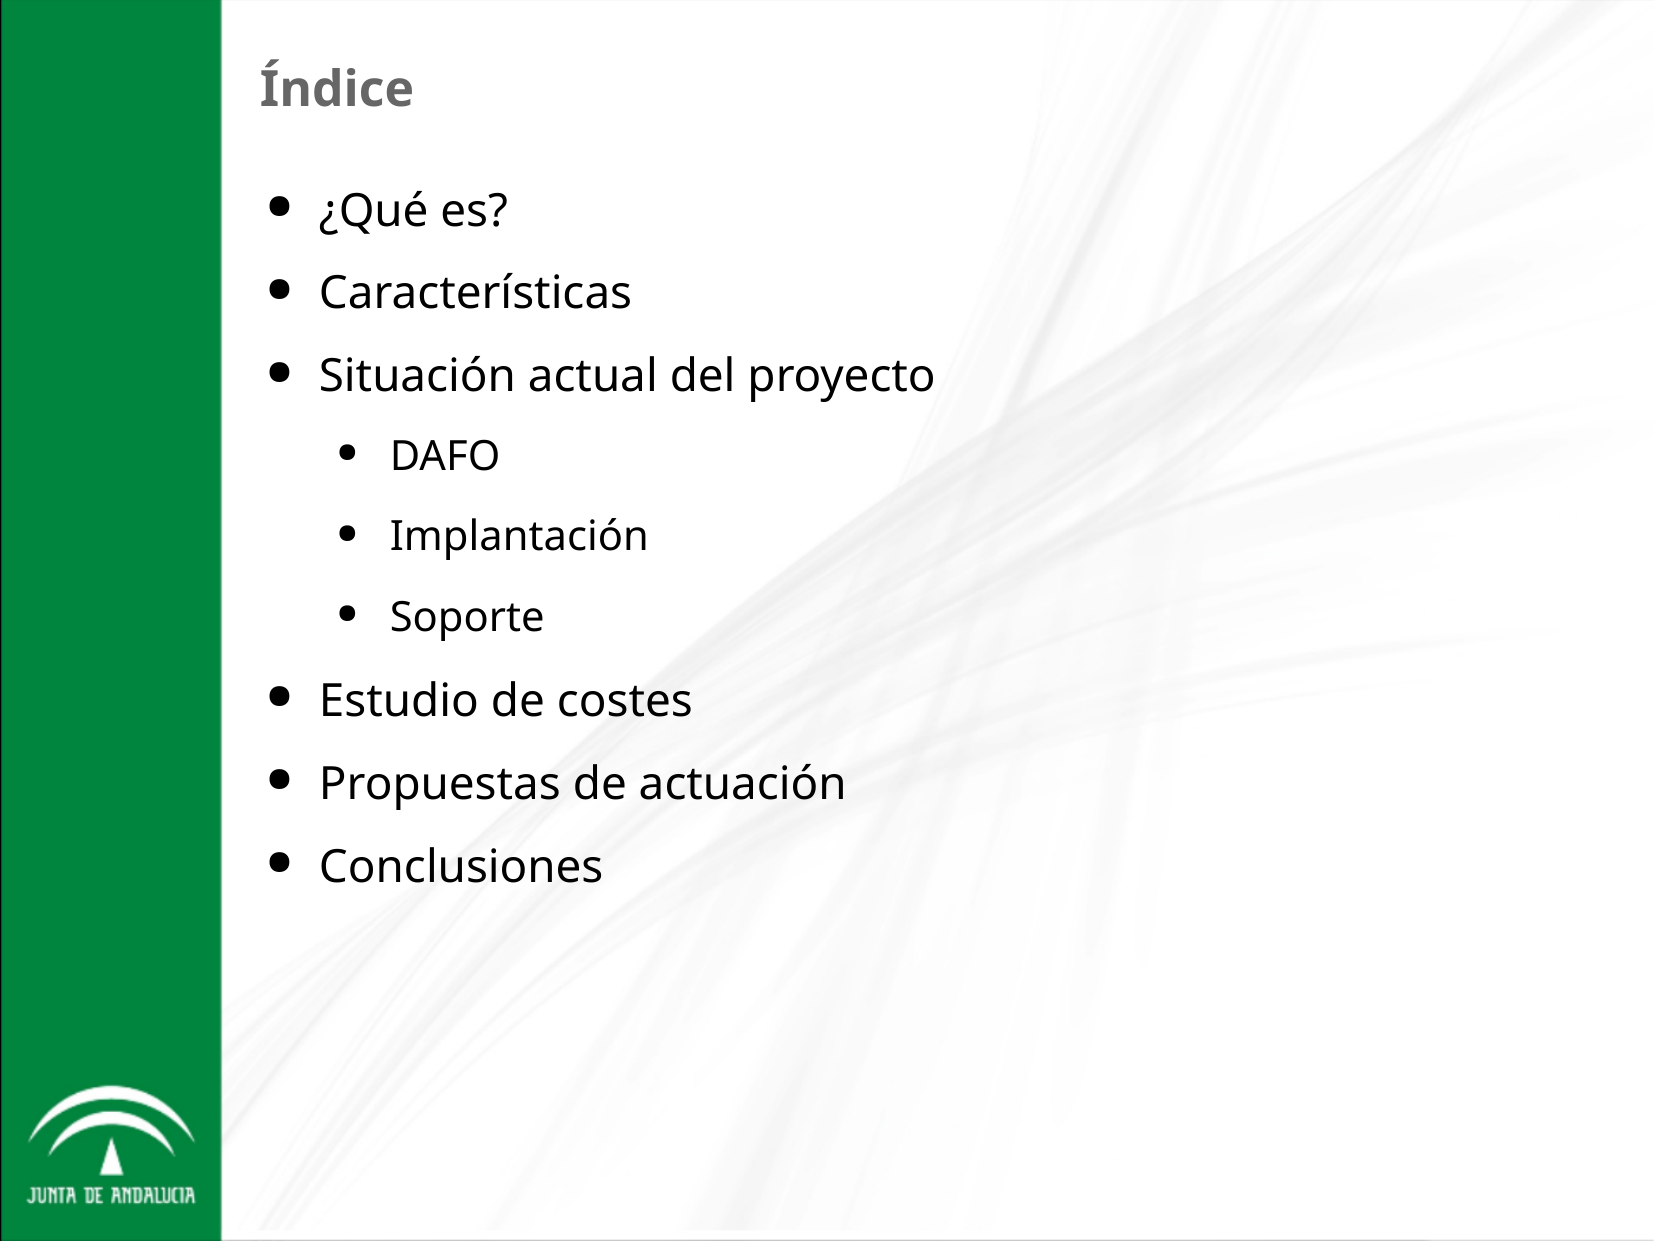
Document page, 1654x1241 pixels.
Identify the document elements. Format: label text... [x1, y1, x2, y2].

picture [0, 0, 1654, 1241]
list ¿Qué es? Características Situación actual del proyecto DAFO Implantación Soporte Estudio de costes Propuestas de actuación Conclusiones [248, 177, 1565, 1123]
title Índice [259, 37, 1577, 136]
